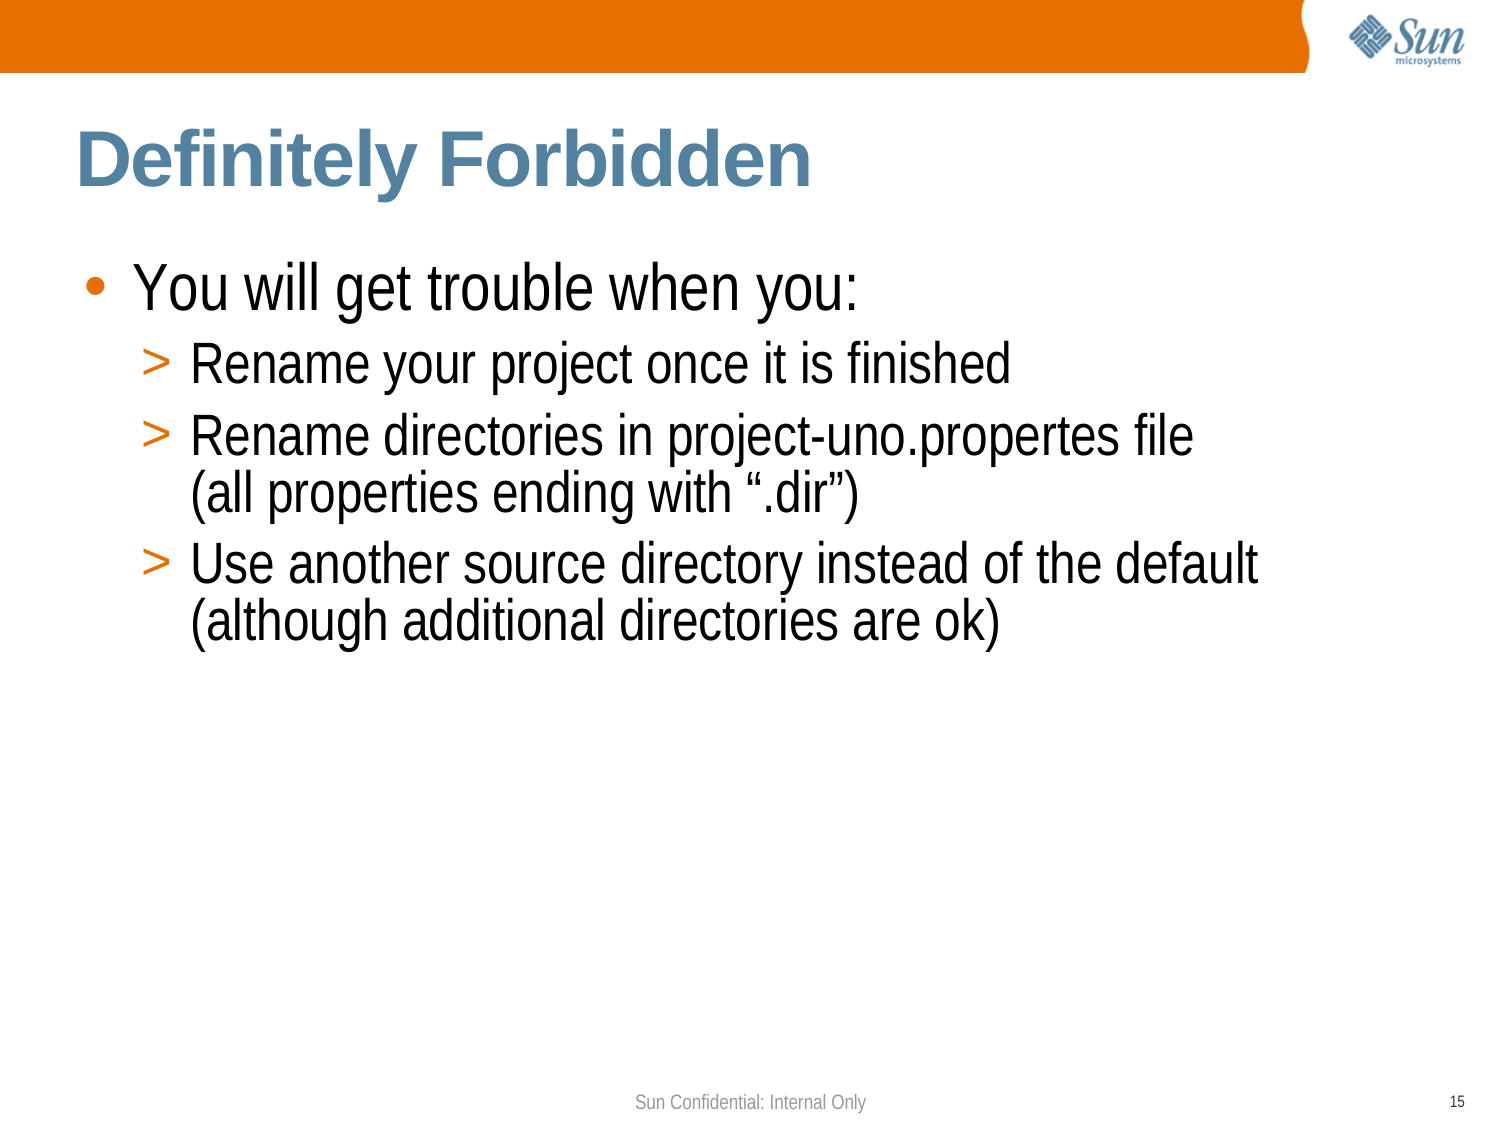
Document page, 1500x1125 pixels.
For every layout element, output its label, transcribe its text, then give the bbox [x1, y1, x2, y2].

list You will get trouble when you: Rename your project once it is finished Rename directories in project-uno.propertes file (all properties ending with “.dir”) Use another source directory instead of the default (although additional directories are ok) [64, 258, 1401, 1062]
title Definitely Forbidden [75, 123, 1437, 227]
picture [0, 0, 1500, 73]
